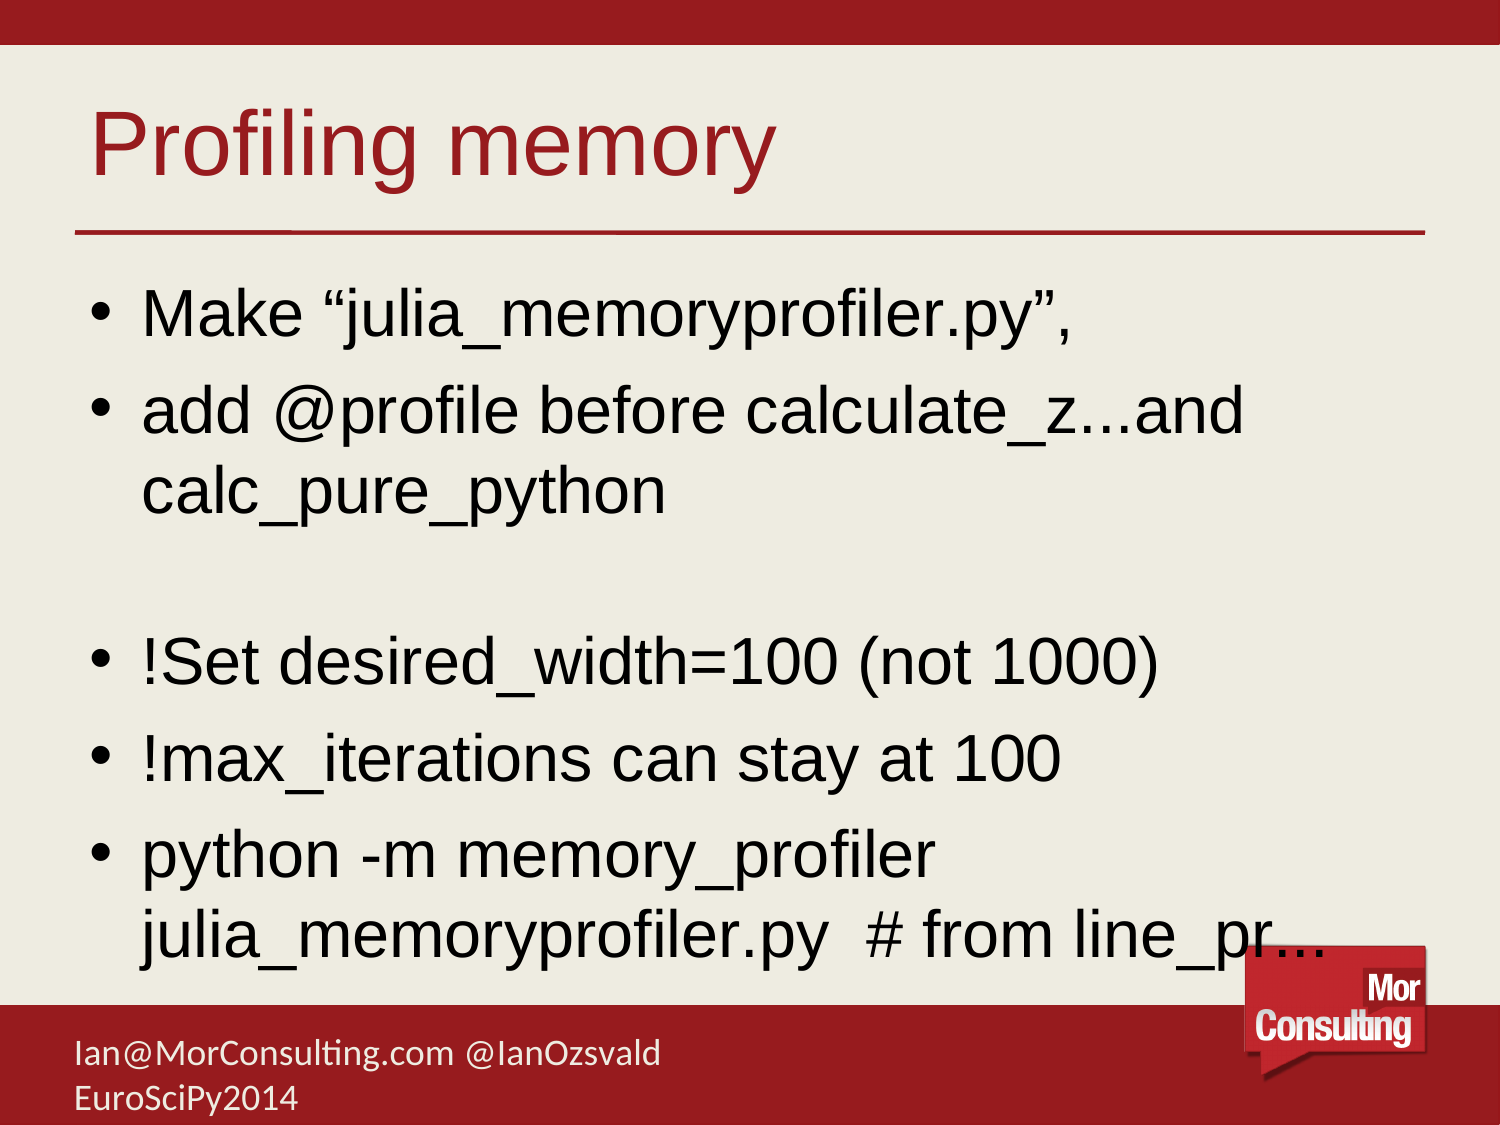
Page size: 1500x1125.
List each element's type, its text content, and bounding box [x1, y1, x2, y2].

picture [1230, 945, 1242, 953]
text_box Profiling memory [75, 45, 1426, 233]
picture [1230, 935, 1438, 1089]
text_box Make “julia_memoryprofiler.py”, add @profile before calculate_z...and calc_pure_python !Set desired_width=100 (not 1000) !max_iterations can stay at 100 python -m memory_profiler julia_memoryprofiler.py # from line_pr... [75, 262, 1426, 945]
